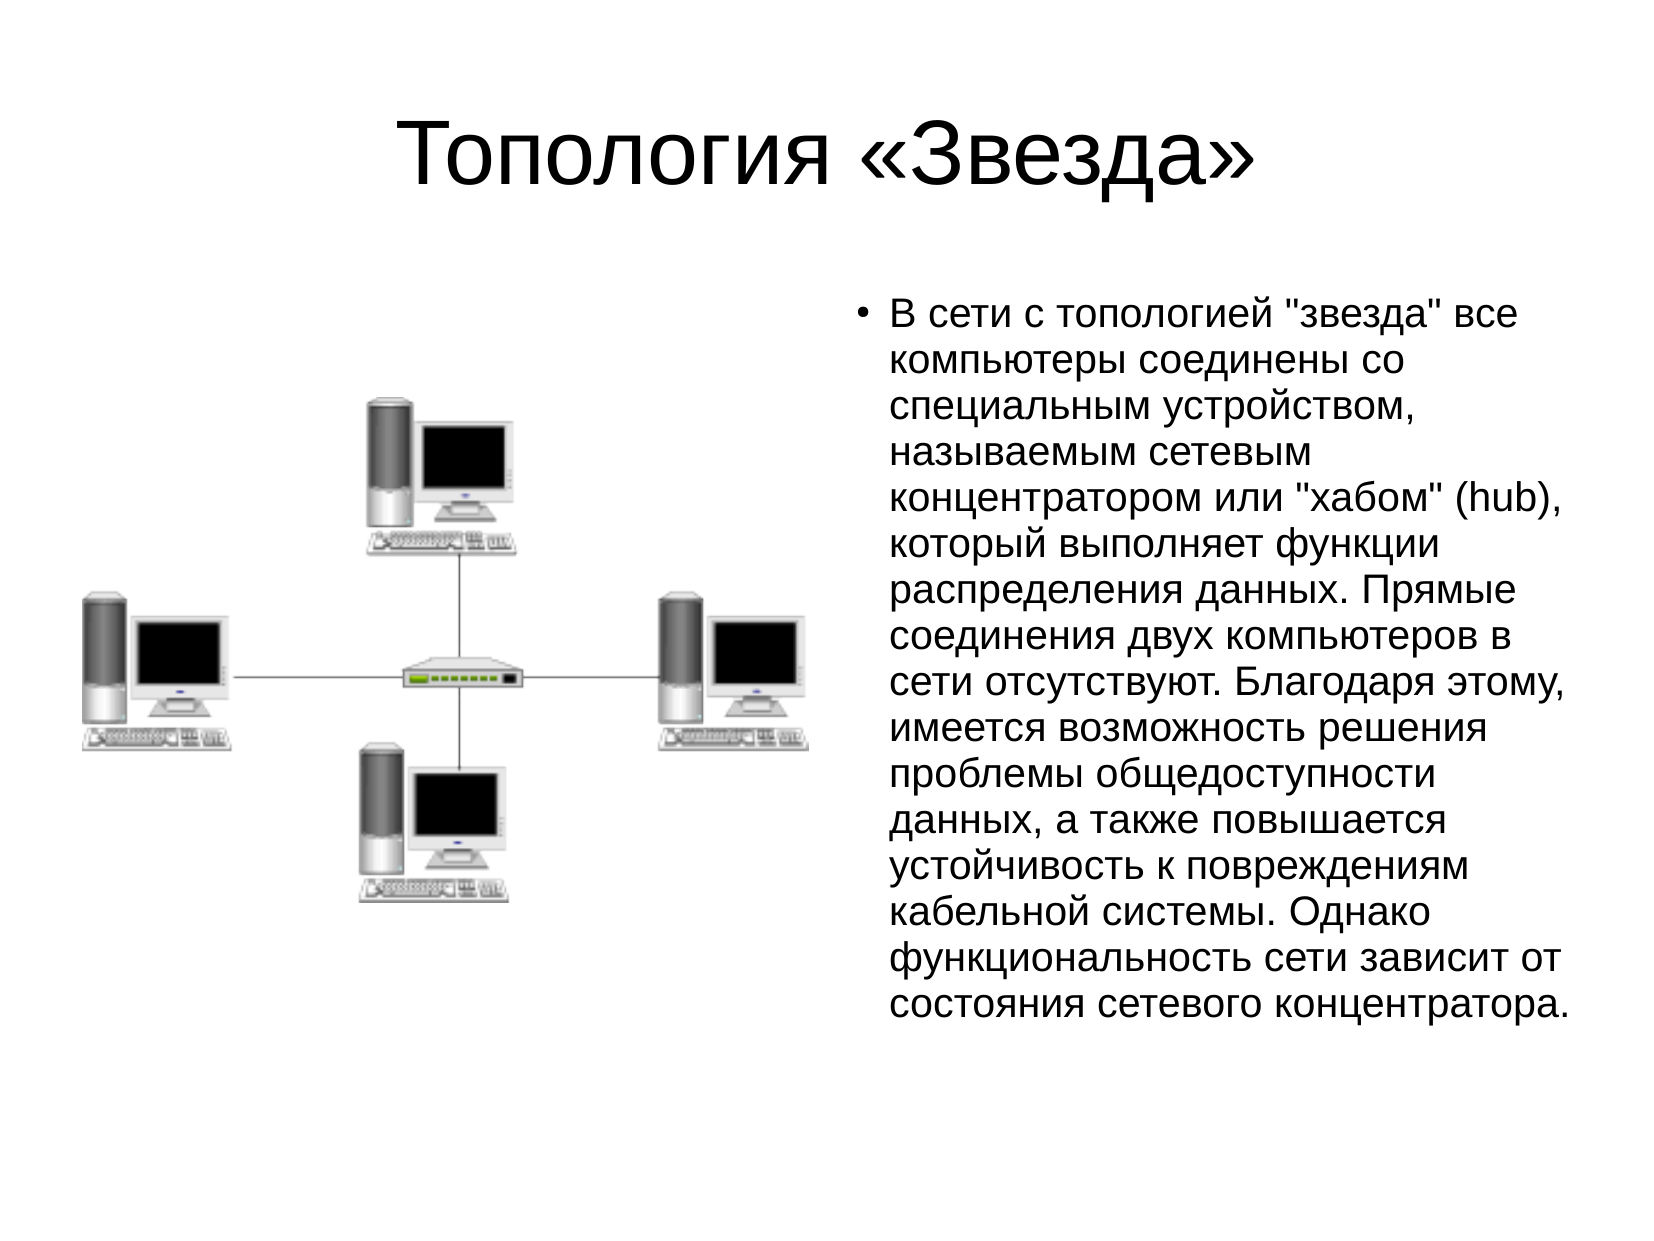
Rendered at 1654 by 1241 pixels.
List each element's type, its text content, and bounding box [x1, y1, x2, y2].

title Топология «Звезда» [82, 49, 1571, 257]
picture [82, 397, 809, 903]
list В сети с топологией "звезда" все компьютеры соединены со специальным устройством, называемым сетевым концентратором или "хабом" (hub), который выполняет функции распределения данных. Прямые соединения двух компьютеров в сети отсутствуют. Благодаря этому, имеется возможность решения проблемы общедоступности данных, а также повышается устойчивость к повреждениям кабельной системы. Однако функциональность сети зависит от состояния сетевого концентратора. [845, 290, 1572, 1099]
